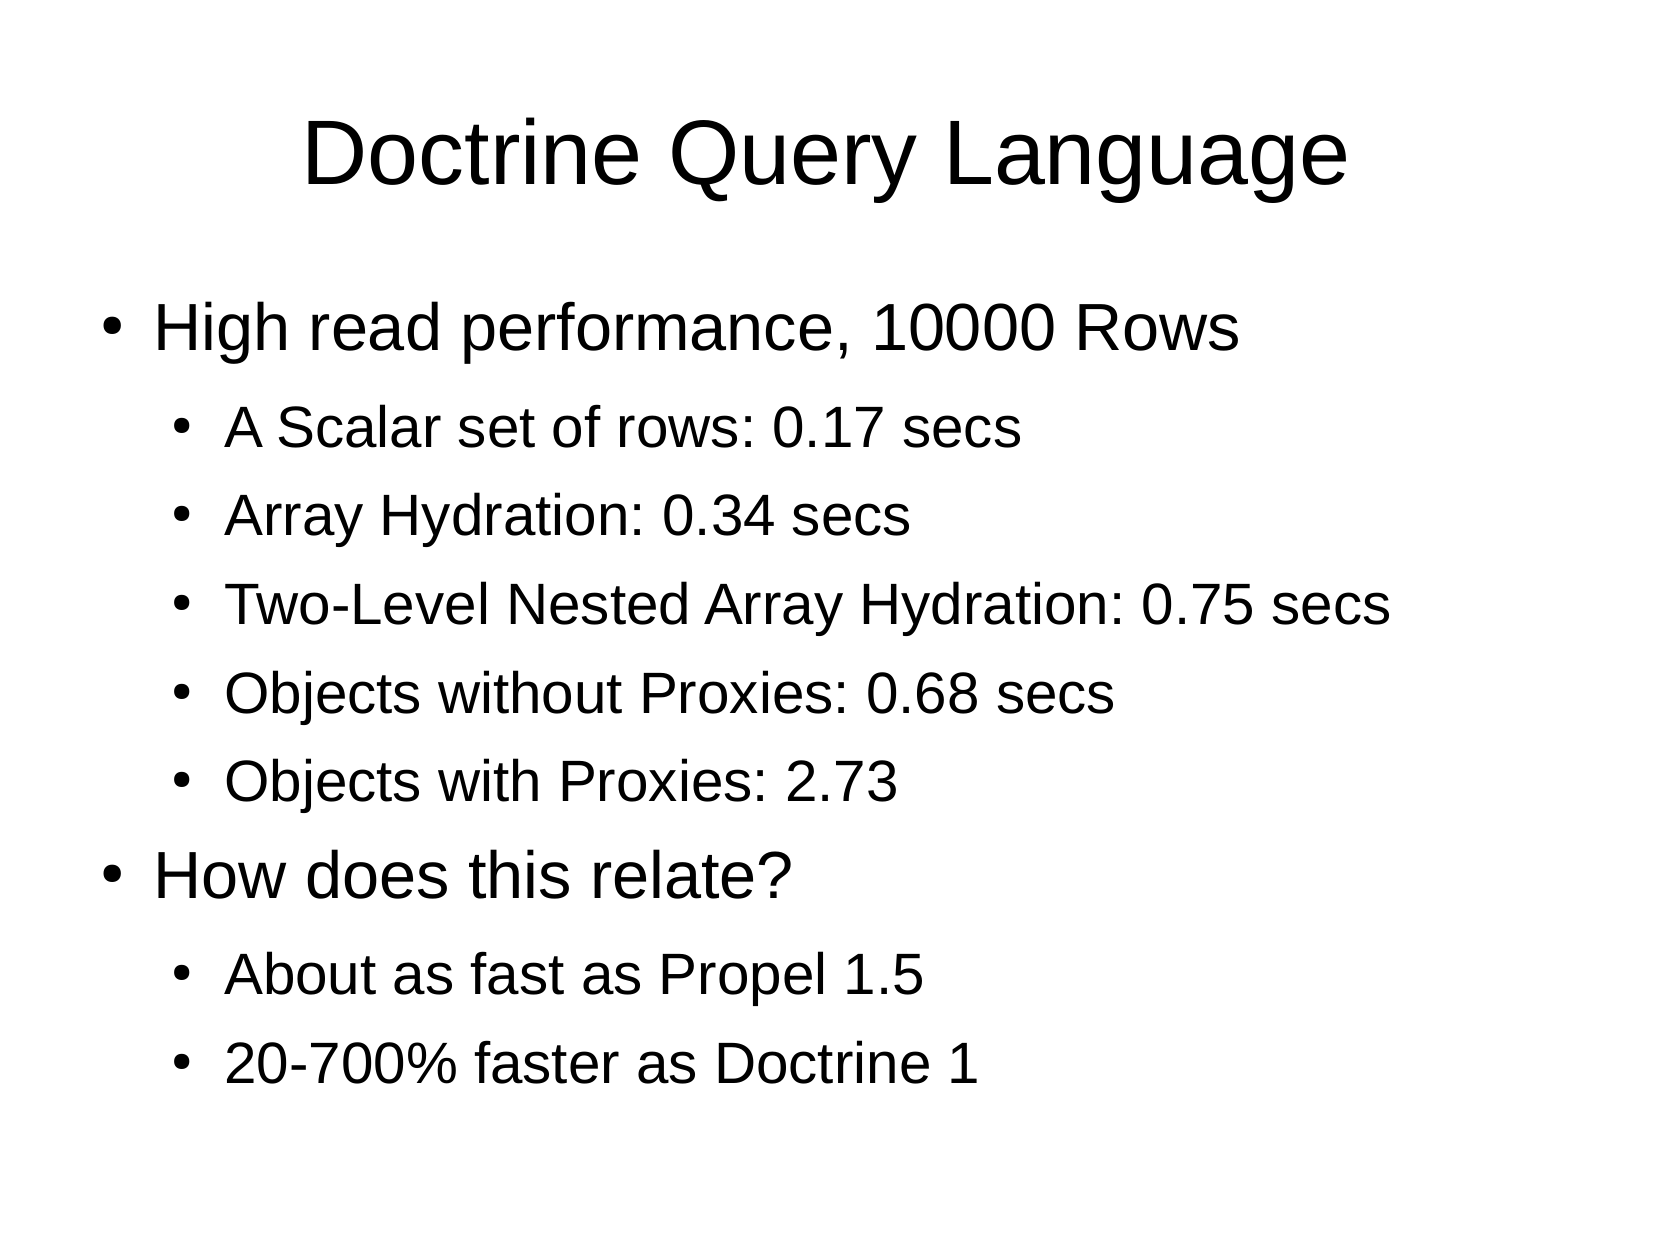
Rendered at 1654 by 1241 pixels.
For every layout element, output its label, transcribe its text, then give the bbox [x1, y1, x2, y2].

title Doctrine Query Language [82, 56, 1571, 250]
list High read performance, 10000 Rows A Scalar set of rows: 0.17 secs Array Hydration: 0.34 secs Two-Level Nested Array Hydration: 0.75 secs Objects without Proxies: 0.68 secs Objects with Proxies: 2.73 How does this relate? About as fast as Propel 1.5 20-700% faster as Doctrine 1 [82, 290, 1571, 1109]
